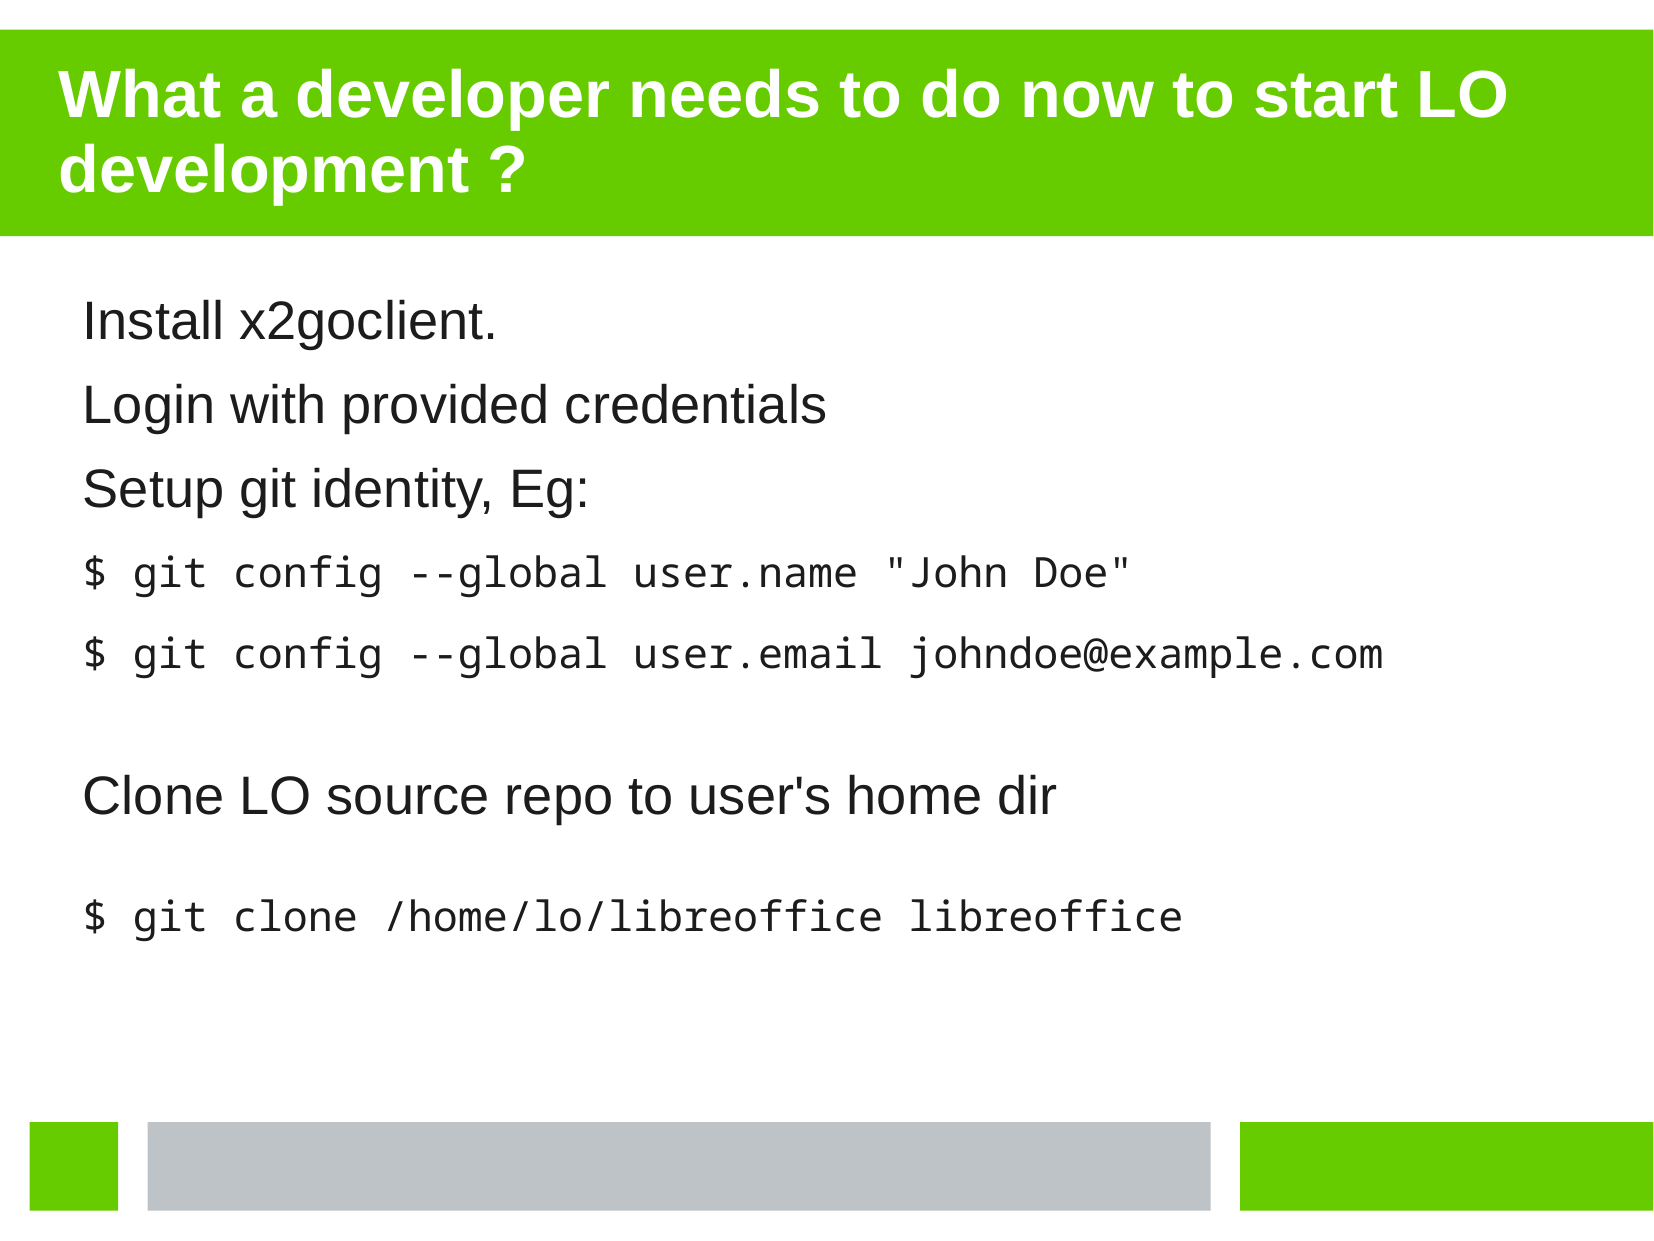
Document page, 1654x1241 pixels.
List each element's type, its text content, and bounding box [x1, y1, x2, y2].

list Install x2goclient. Login with provided credentials Setup git identity, Eg: $ git config --global user.name "John Doe" $ git config --global user.email johndoe@example.com Clone LO source repo to user's home dir $ git clone /home/lo/libreoffice libreoffice [82, 290, 1571, 1010]
title What a developer needs to do now to start LO development ? [59, 51, 1595, 207]
